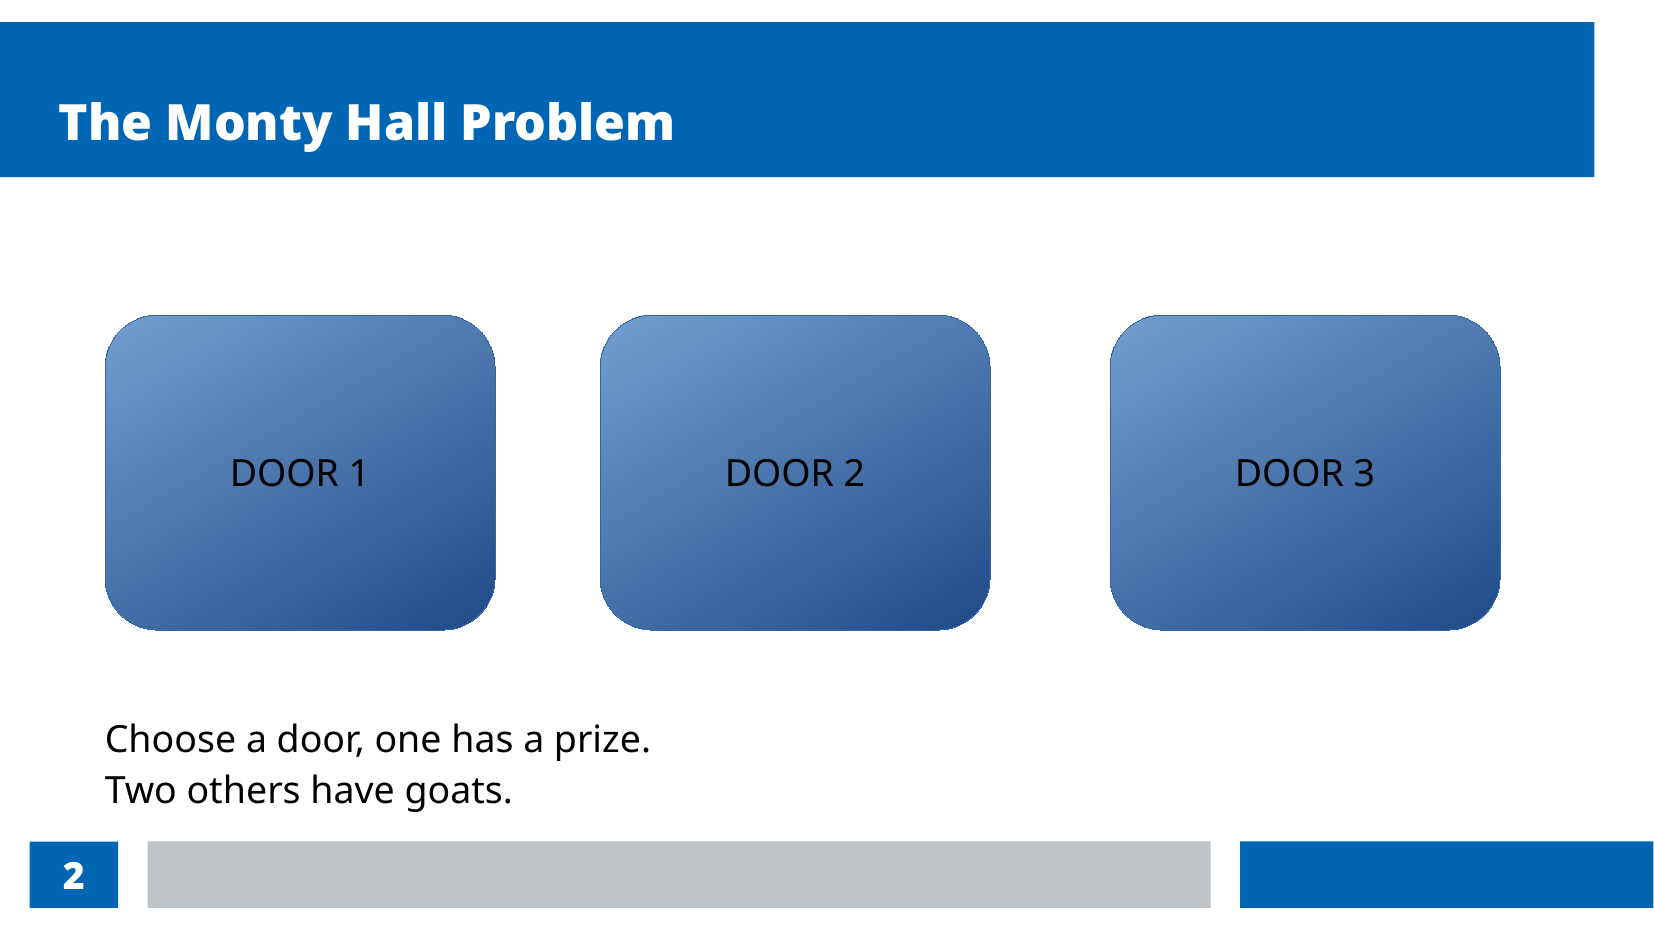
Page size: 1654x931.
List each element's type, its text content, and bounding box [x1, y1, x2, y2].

text_box DOOR 2 [600, 315, 991, 631]
text_box DOOR 3 [1110, 315, 1501, 631]
text_box Choose a door, one has a prize. Two others have goats. [90, 705, 826, 815]
title The Monty Hall Problem [59, 44, 1595, 156]
text_box DOOR 1 [105, 315, 496, 631]
